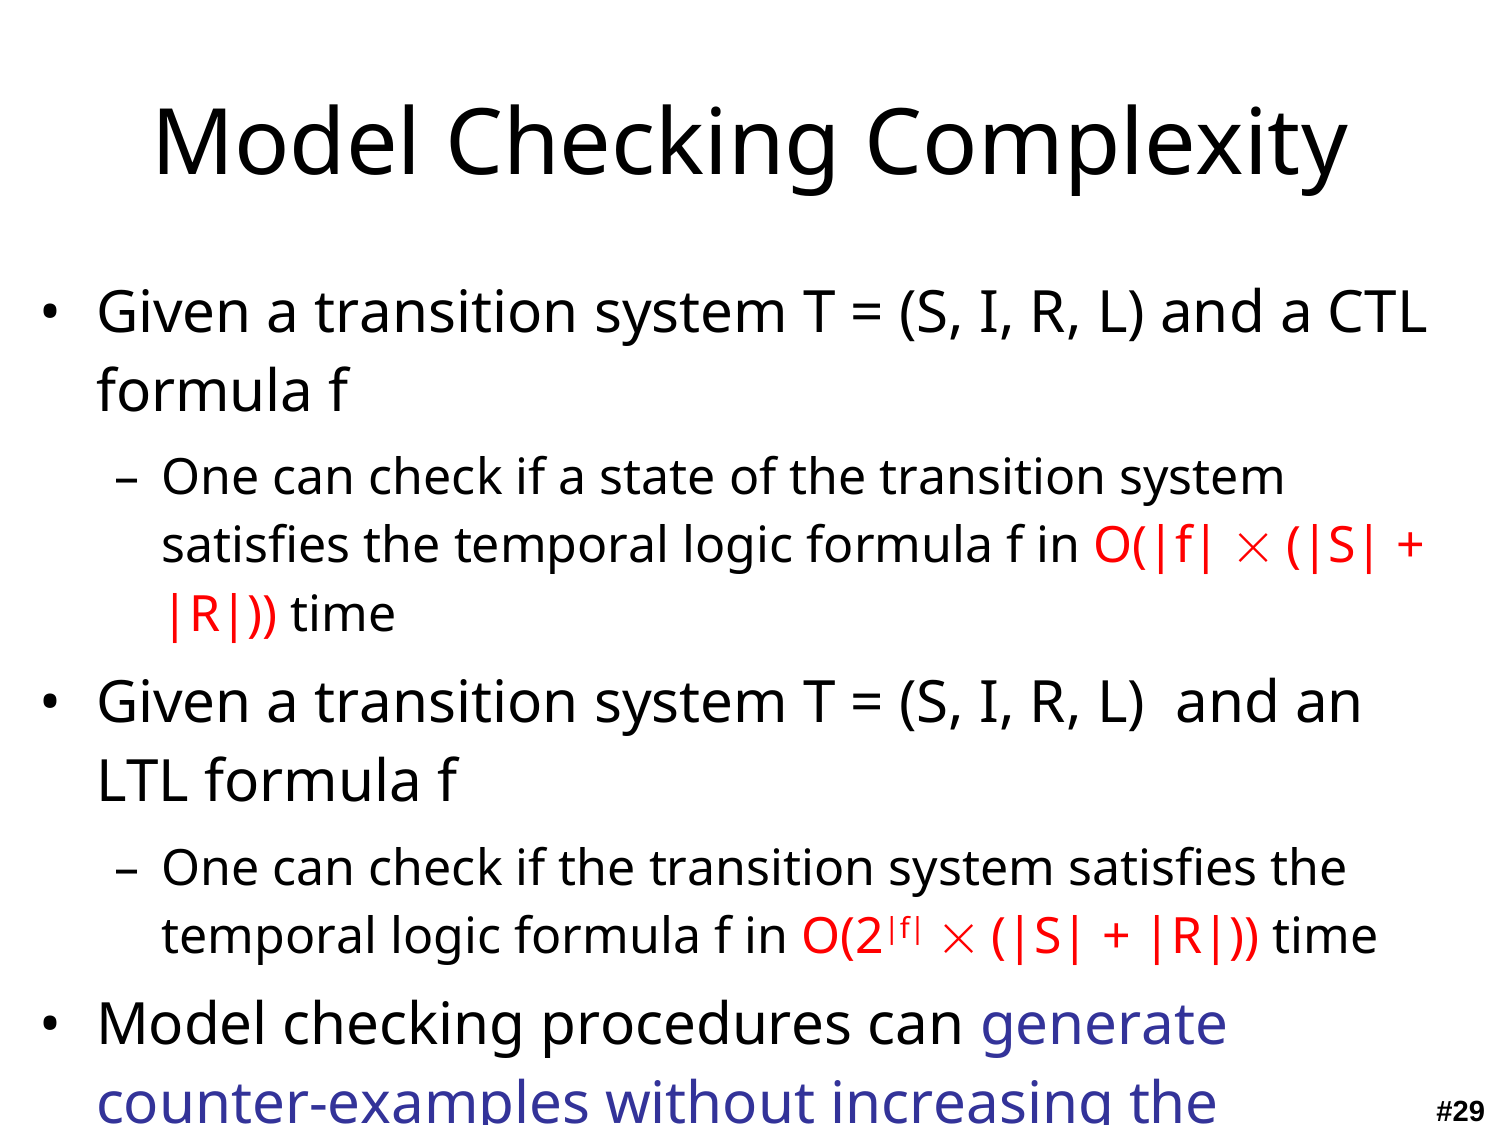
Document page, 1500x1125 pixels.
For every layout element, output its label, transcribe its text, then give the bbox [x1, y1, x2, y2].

list Given a transition system T = (S, I, R, L) and a CTL formula f One can check if a state of the transition system satisfies the temporal logic formula f in O(|f|  (|S| + |R|)) time Given a transition system T = (S, I, R, L) and an LTL formula f One can check if the transition system satisfies the temporal logic formula f in O(2|f|  (|S| + |R|)) time Model checking procedures can generate counter-examples without increasing the complexity of verification (= “for free”) [24, 262, 1476, 1125]
title Model Checking Complexity [24, 45, 1476, 233]
